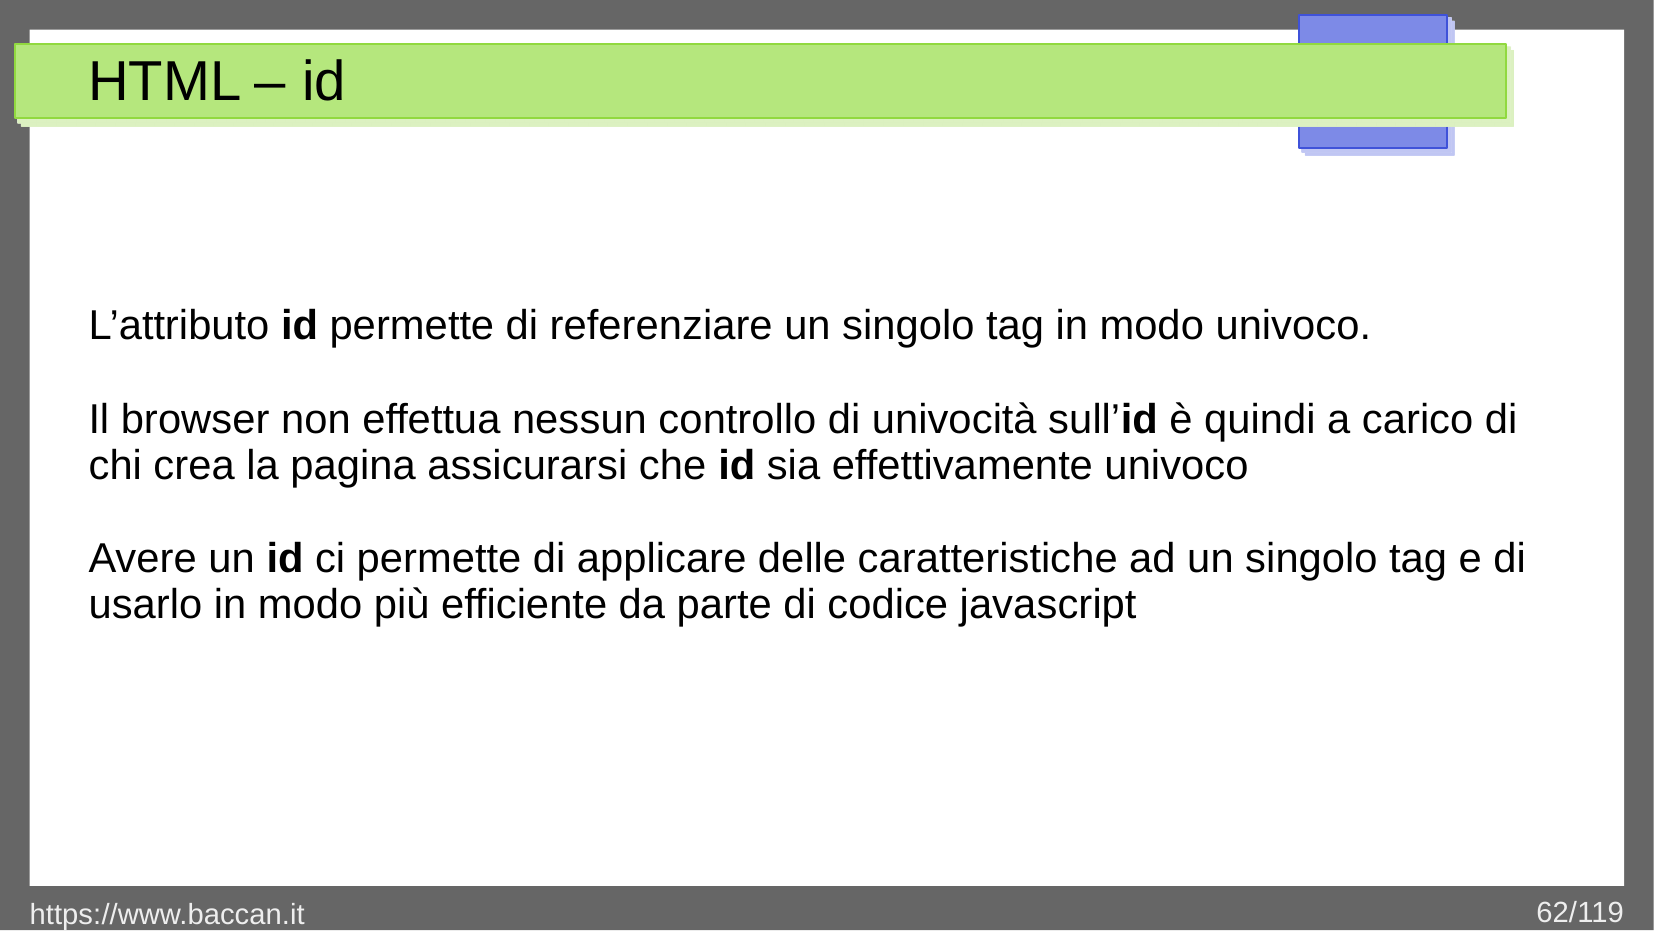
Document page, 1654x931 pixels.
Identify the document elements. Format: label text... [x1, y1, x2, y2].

text_box L’attributo id permette di referenziare un singolo tag in modo univoco. Il browser non effettua nessun controllo di univocità sull’id è quindi a carico di chi crea la pagina assicurarsi che id sia effettivamente univoco Avere un id ci permette di applicare delle caratteristiche ad un singolo tag e di usarlo in modo più efficiente da parte di codice javascript [88, 147, 1565, 876]
title HTML – id [88, 44, 1506, 119]
